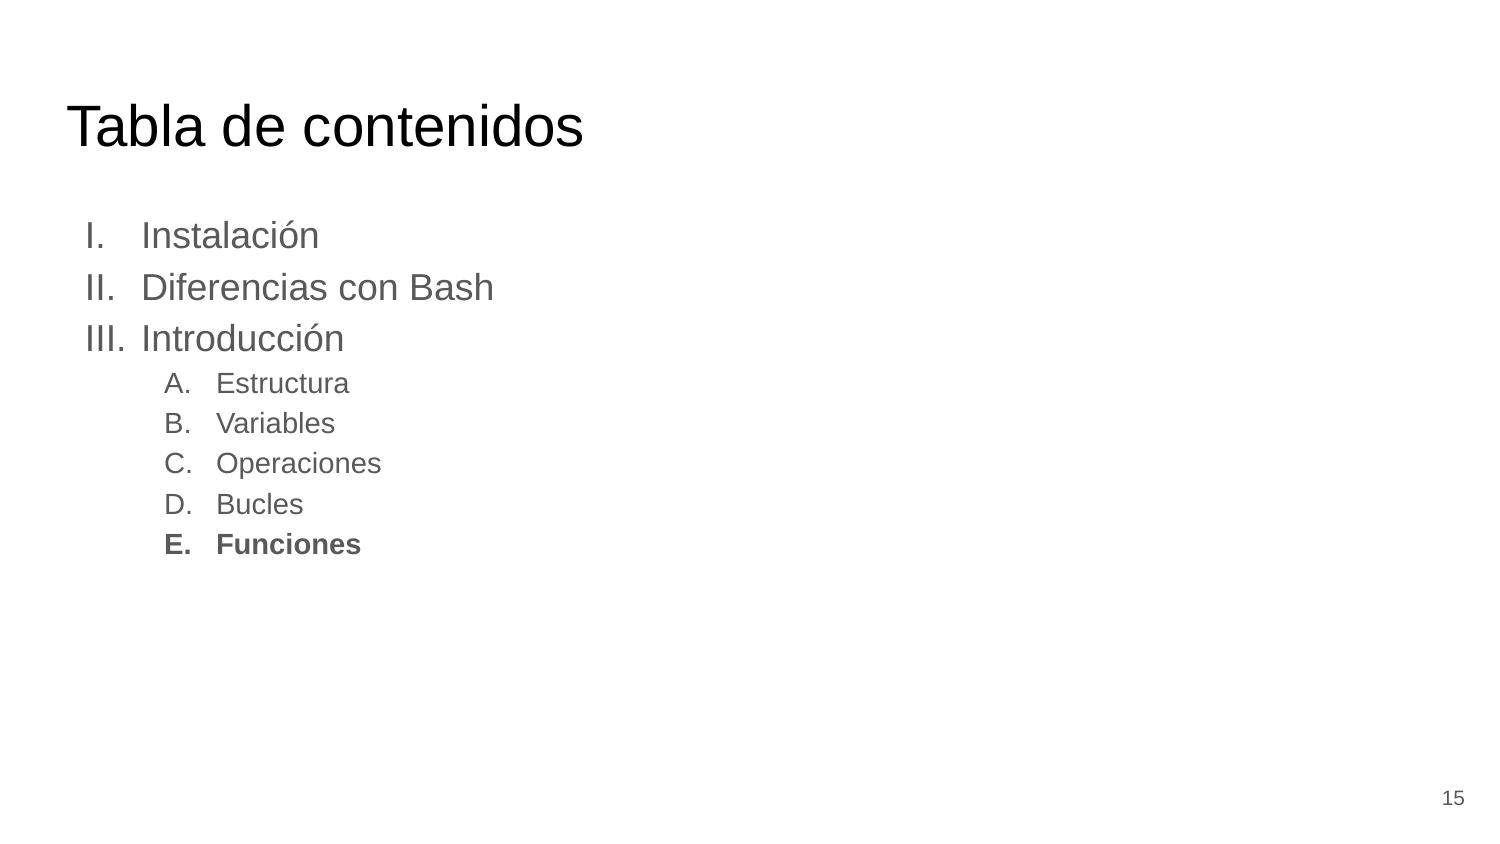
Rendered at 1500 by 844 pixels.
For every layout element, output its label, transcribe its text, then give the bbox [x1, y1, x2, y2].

title Tabla de contenidos [51, 72, 1449, 167]
list Instalación Diferencias con Bash Introducción Estructura Variables Operaciones Bucles Funciones [51, 189, 1449, 750]
slide_number <number> [1389, 764, 1480, 830]
